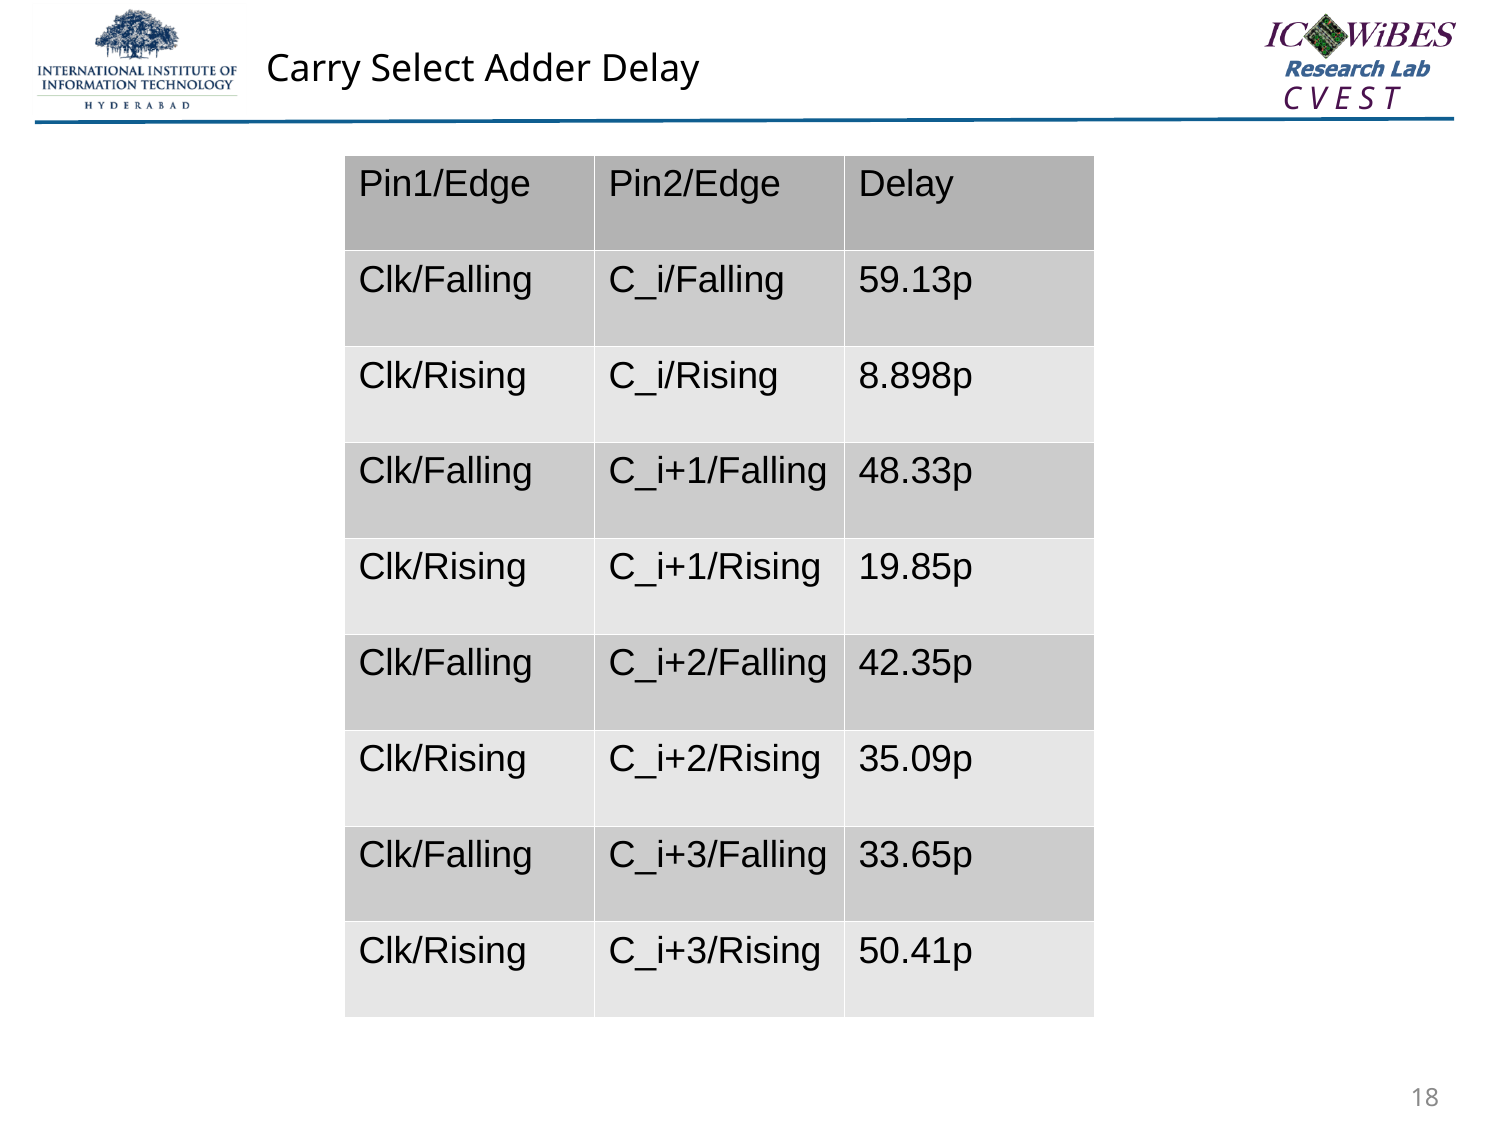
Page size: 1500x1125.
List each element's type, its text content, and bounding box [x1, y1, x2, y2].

table_cell Clk/Rising [345, 539, 594, 634]
table_cell Clk/Rising [345, 731, 594, 826]
table_cell Clk/Falling [345, 443, 594, 538]
table_cell 8.898p [845, 347, 1094, 442]
picture [1261, 12, 1458, 82]
picture [31, 2, 247, 115]
table_cell Clk/Rising [345, 922, 594, 1017]
table_cell 33.65p [845, 827, 1094, 921]
table_cell C_i+3/Falling [595, 827, 844, 921]
table_cell C_i+1/Rising [595, 539, 844, 634]
table_cell 50.41p [845, 922, 1094, 1017]
table_cell 19.85p [845, 539, 1094, 634]
title Carry Select Adder Delay [251, 23, 1195, 110]
table_header Pin1/Edge [345, 156, 594, 250]
slide_number <number> [1329, 1074, 1455, 1123]
table_cell C_i+3/Rising [595, 922, 844, 1017]
table_cell 48.33p [845, 443, 1094, 538]
table_cell C_i+1/Falling [595, 443, 844, 538]
table_cell C_i/Rising [595, 347, 844, 442]
table_cell Clk/Falling [345, 635, 594, 730]
table_cell 59.13p [845, 251, 1094, 346]
table_cell Clk/Falling [345, 251, 594, 346]
table_cell 35.09p [845, 731, 1094, 826]
table_cell Clk/Falling [345, 827, 594, 921]
table_cell C_i+2/Rising [595, 731, 844, 826]
table_header Delay [845, 156, 1094, 250]
table_cell Clk/Rising [345, 347, 594, 442]
table_cell C_i+2/Falling [595, 635, 844, 730]
table_cell 42.35p [845, 635, 1094, 730]
table_cell C_i/Falling [595, 251, 844, 346]
table_header Pin2/Edge [595, 156, 844, 250]
